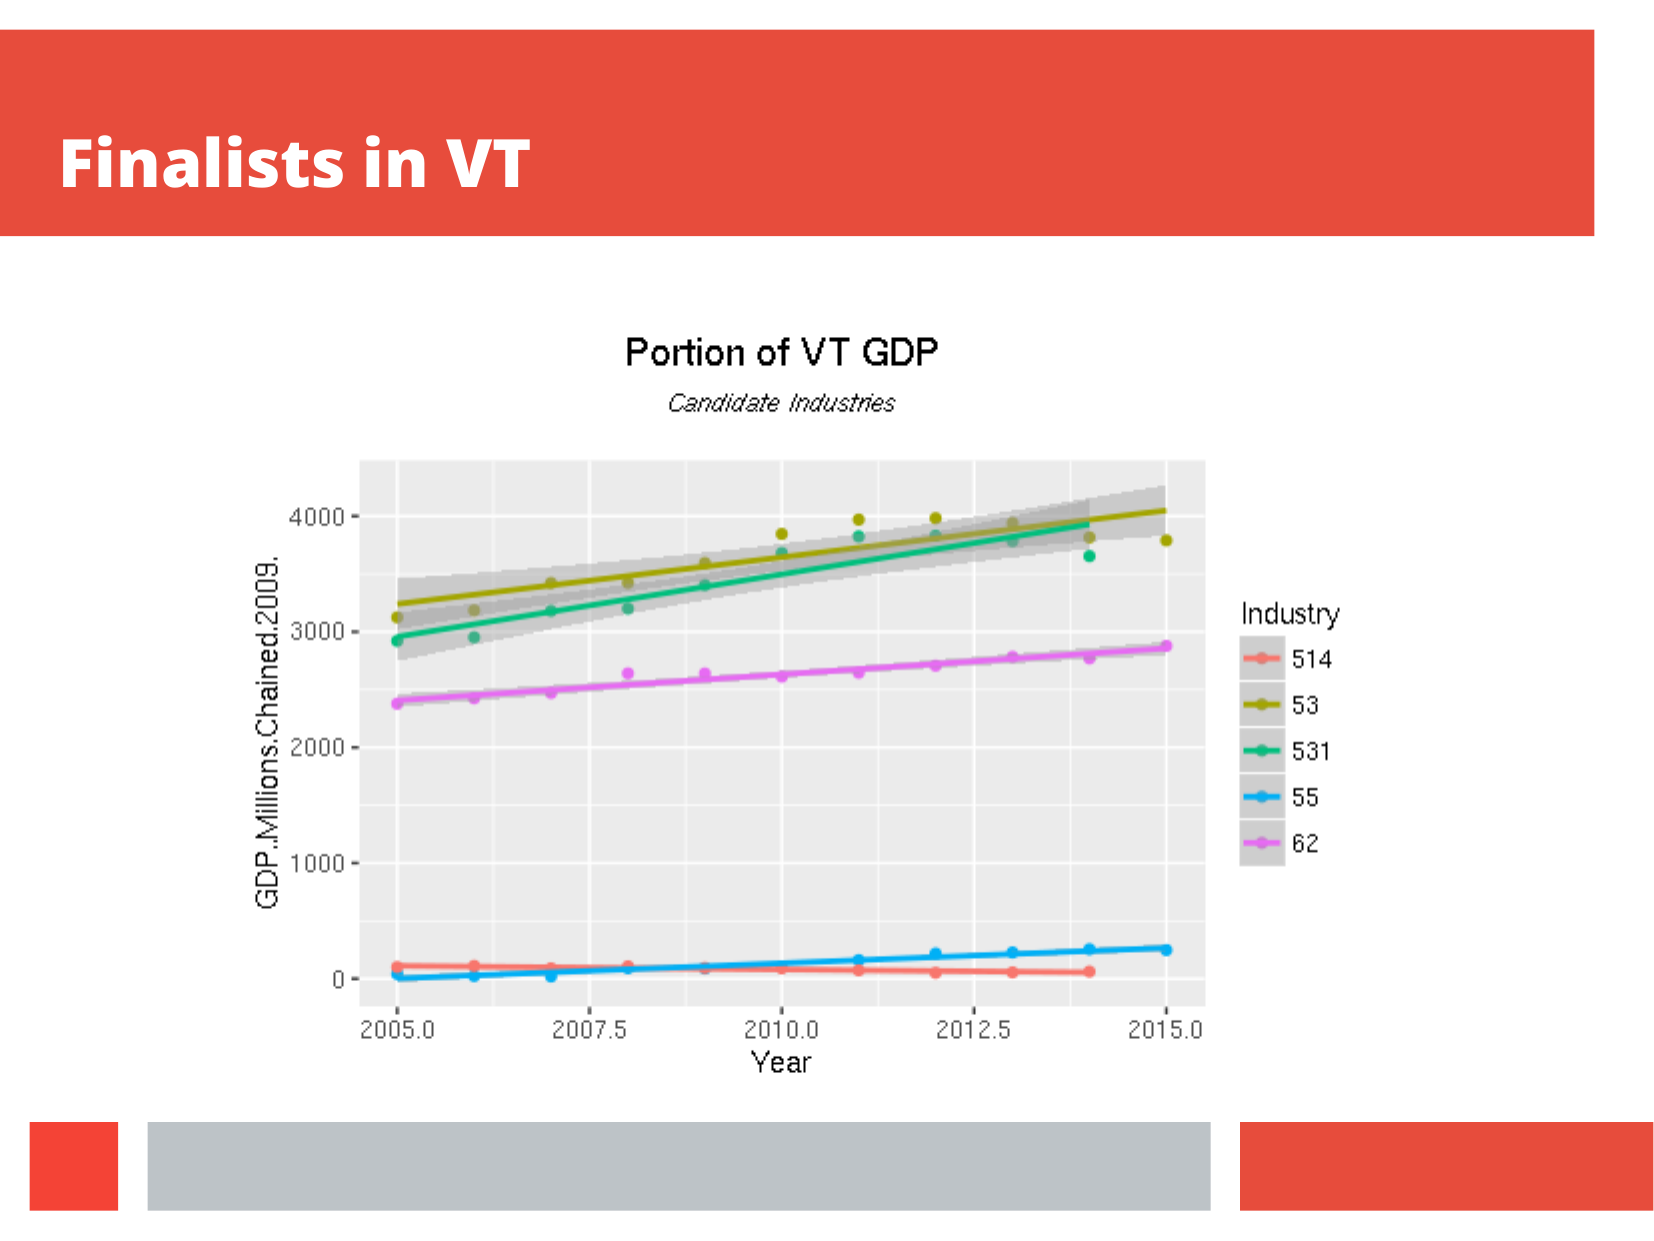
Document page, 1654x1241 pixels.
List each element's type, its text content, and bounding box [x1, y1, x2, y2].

title Finalists in VT [59, 59, 1595, 207]
picture [236, 324, 1388, 1093]
